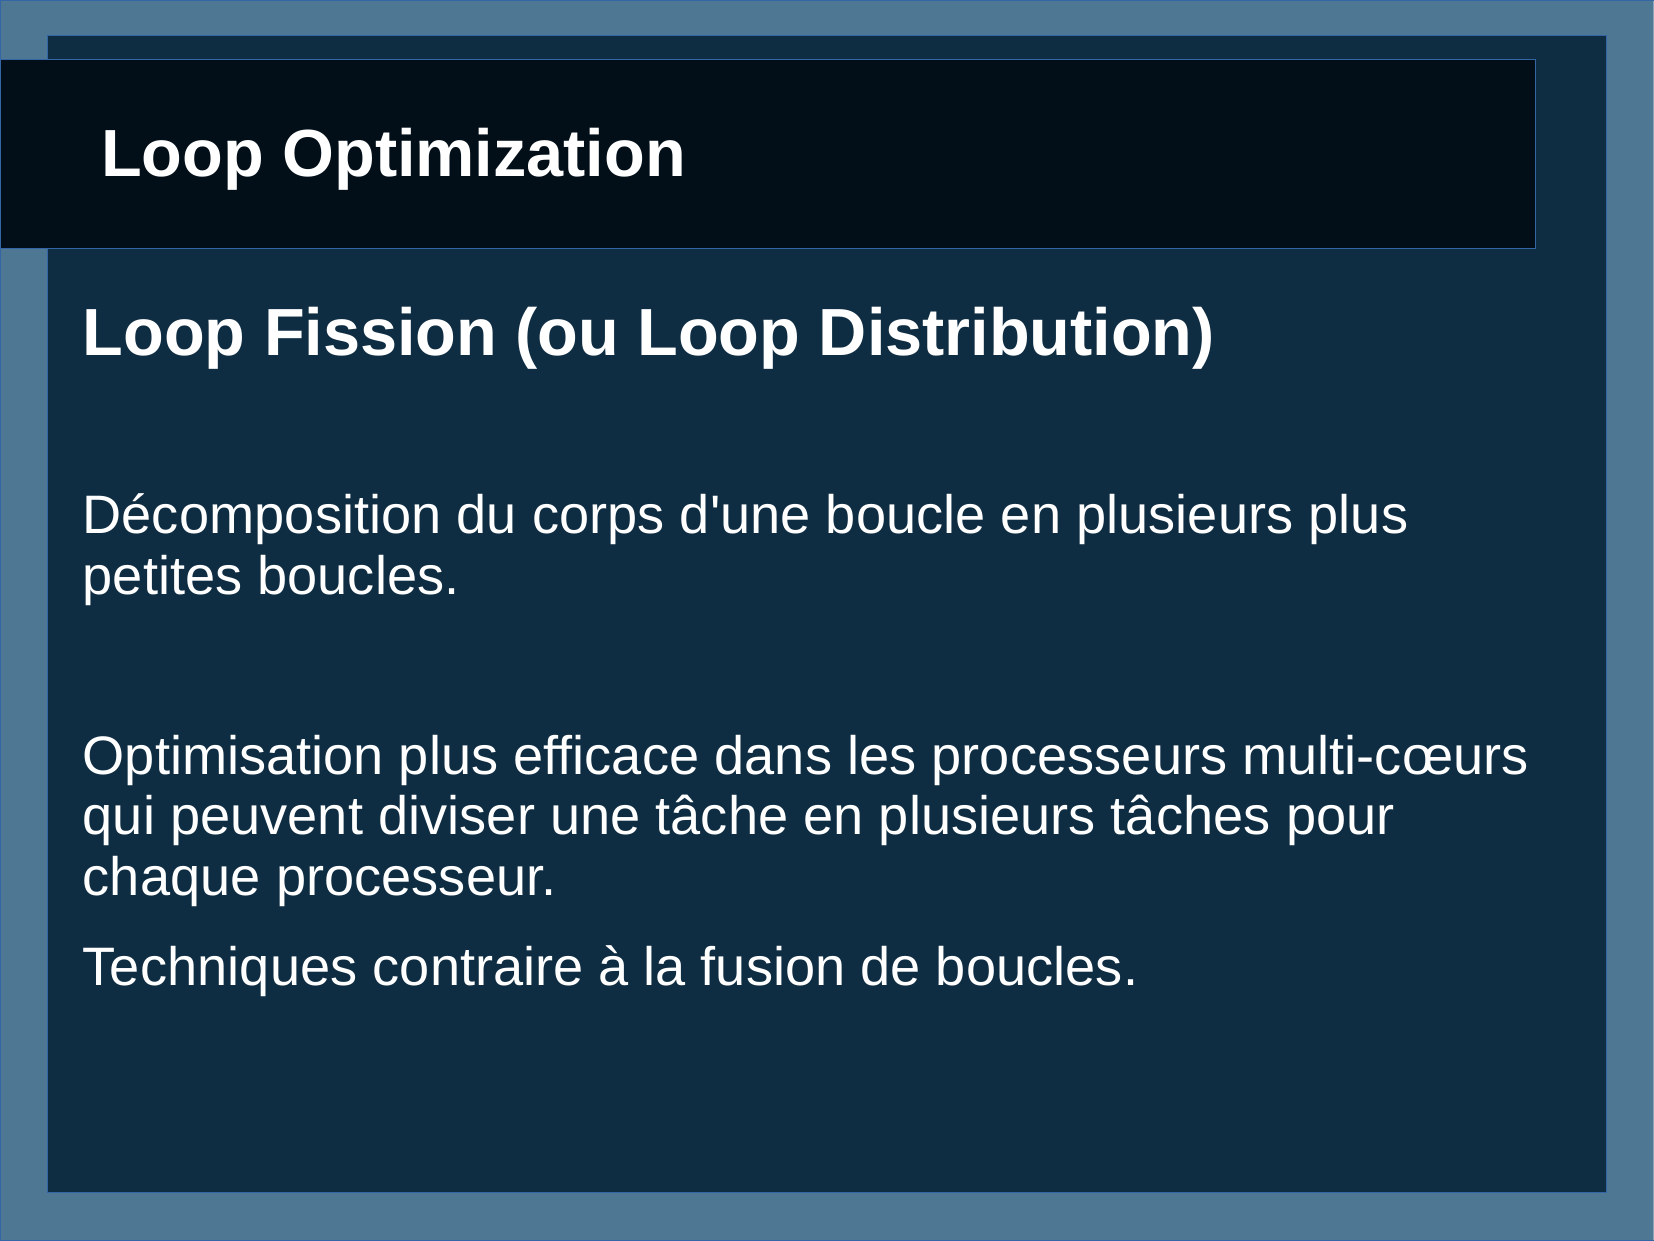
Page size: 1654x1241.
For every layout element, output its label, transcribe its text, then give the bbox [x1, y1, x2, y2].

list Loop Fission (ou Loop Distribution) Décomposition du corps d'une boucle en plusieurs plus petites boucles. Optimisation plus efficace dans les processeurs multi-cœurs qui peuvent diviser une tâche en plusieurs tâches pour chaque processeur. Techniques contraire à la fusion de boucles. [82, 295, 1571, 1015]
title Loop Optimization [82, 94, 1264, 213]
